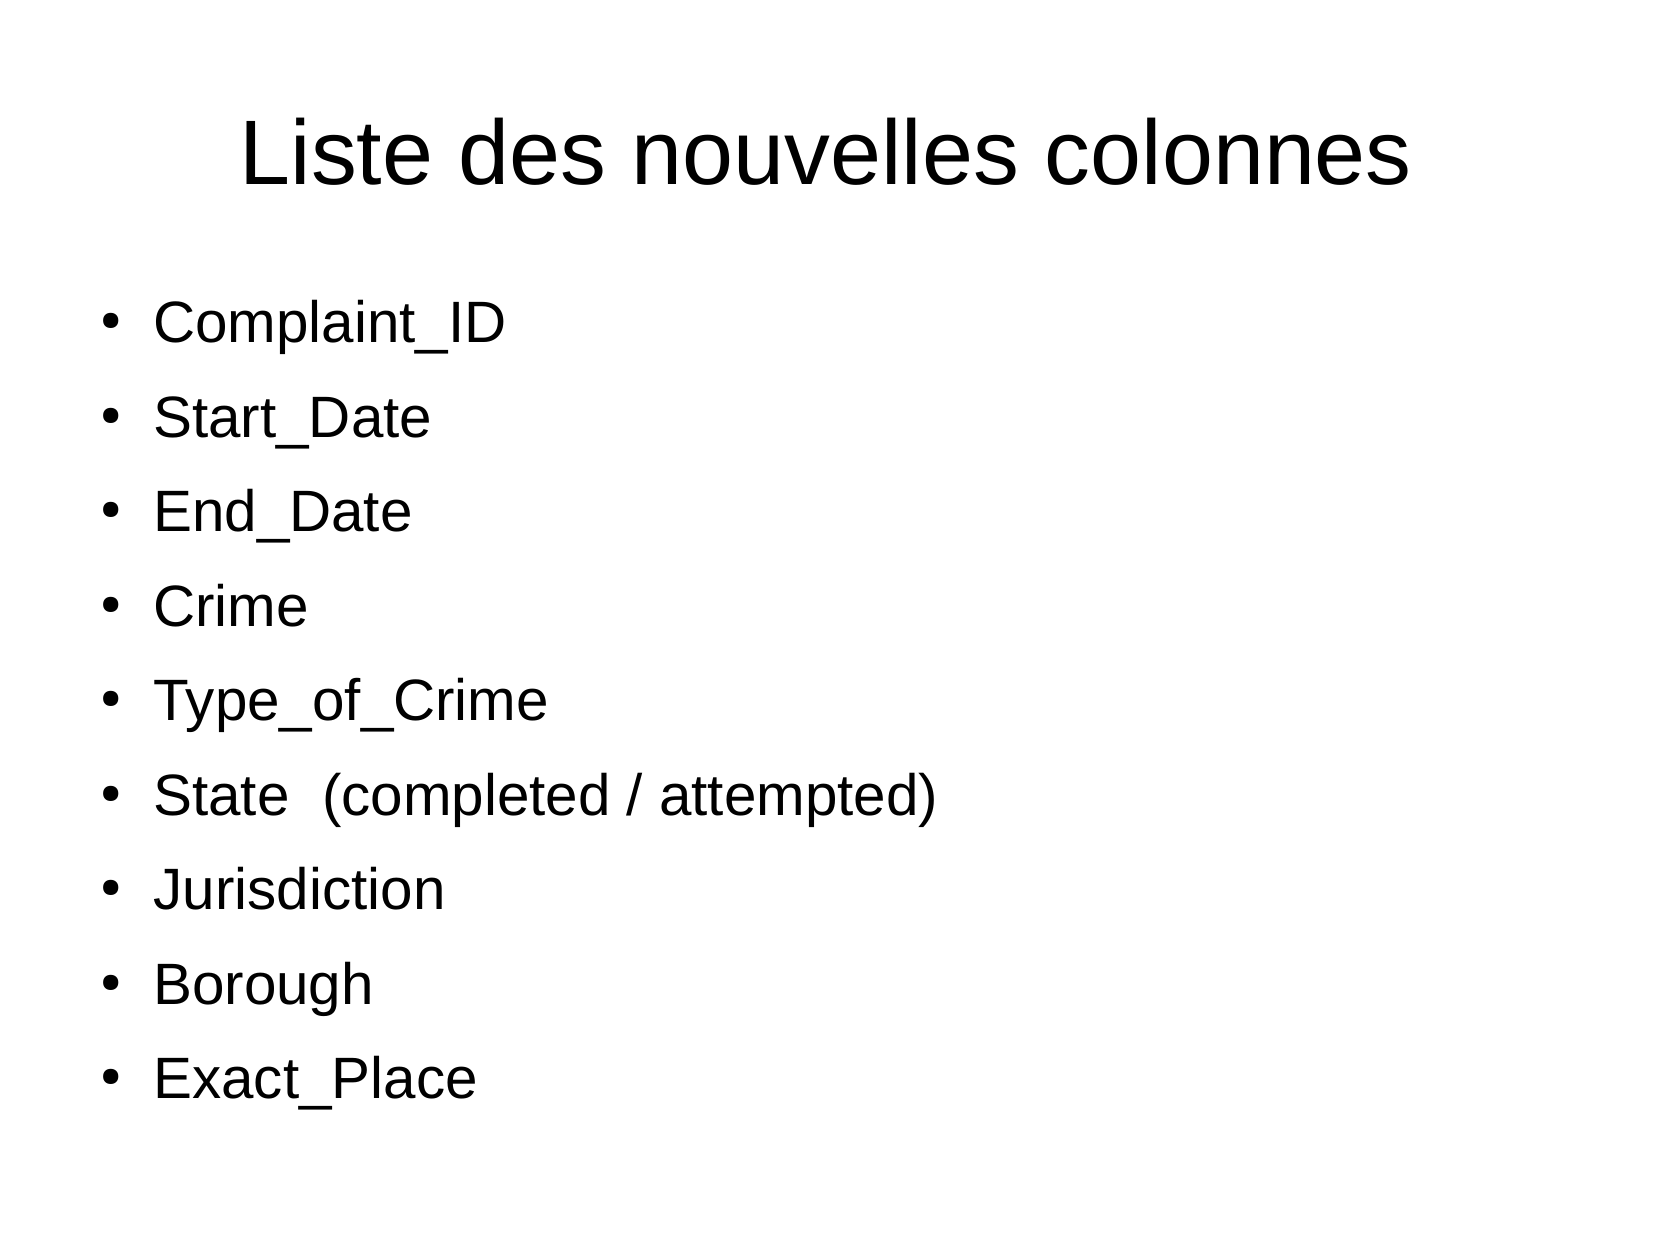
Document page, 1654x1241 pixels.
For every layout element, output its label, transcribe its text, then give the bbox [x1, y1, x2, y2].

title Liste des nouvelles colonnes [82, 49, 1571, 257]
list Complaint_ID Start_Date End_Date Crime Type_of_Crime State (completed / attempted) Jurisdiction Borough Exact_Place [82, 290, 1571, 1110]
